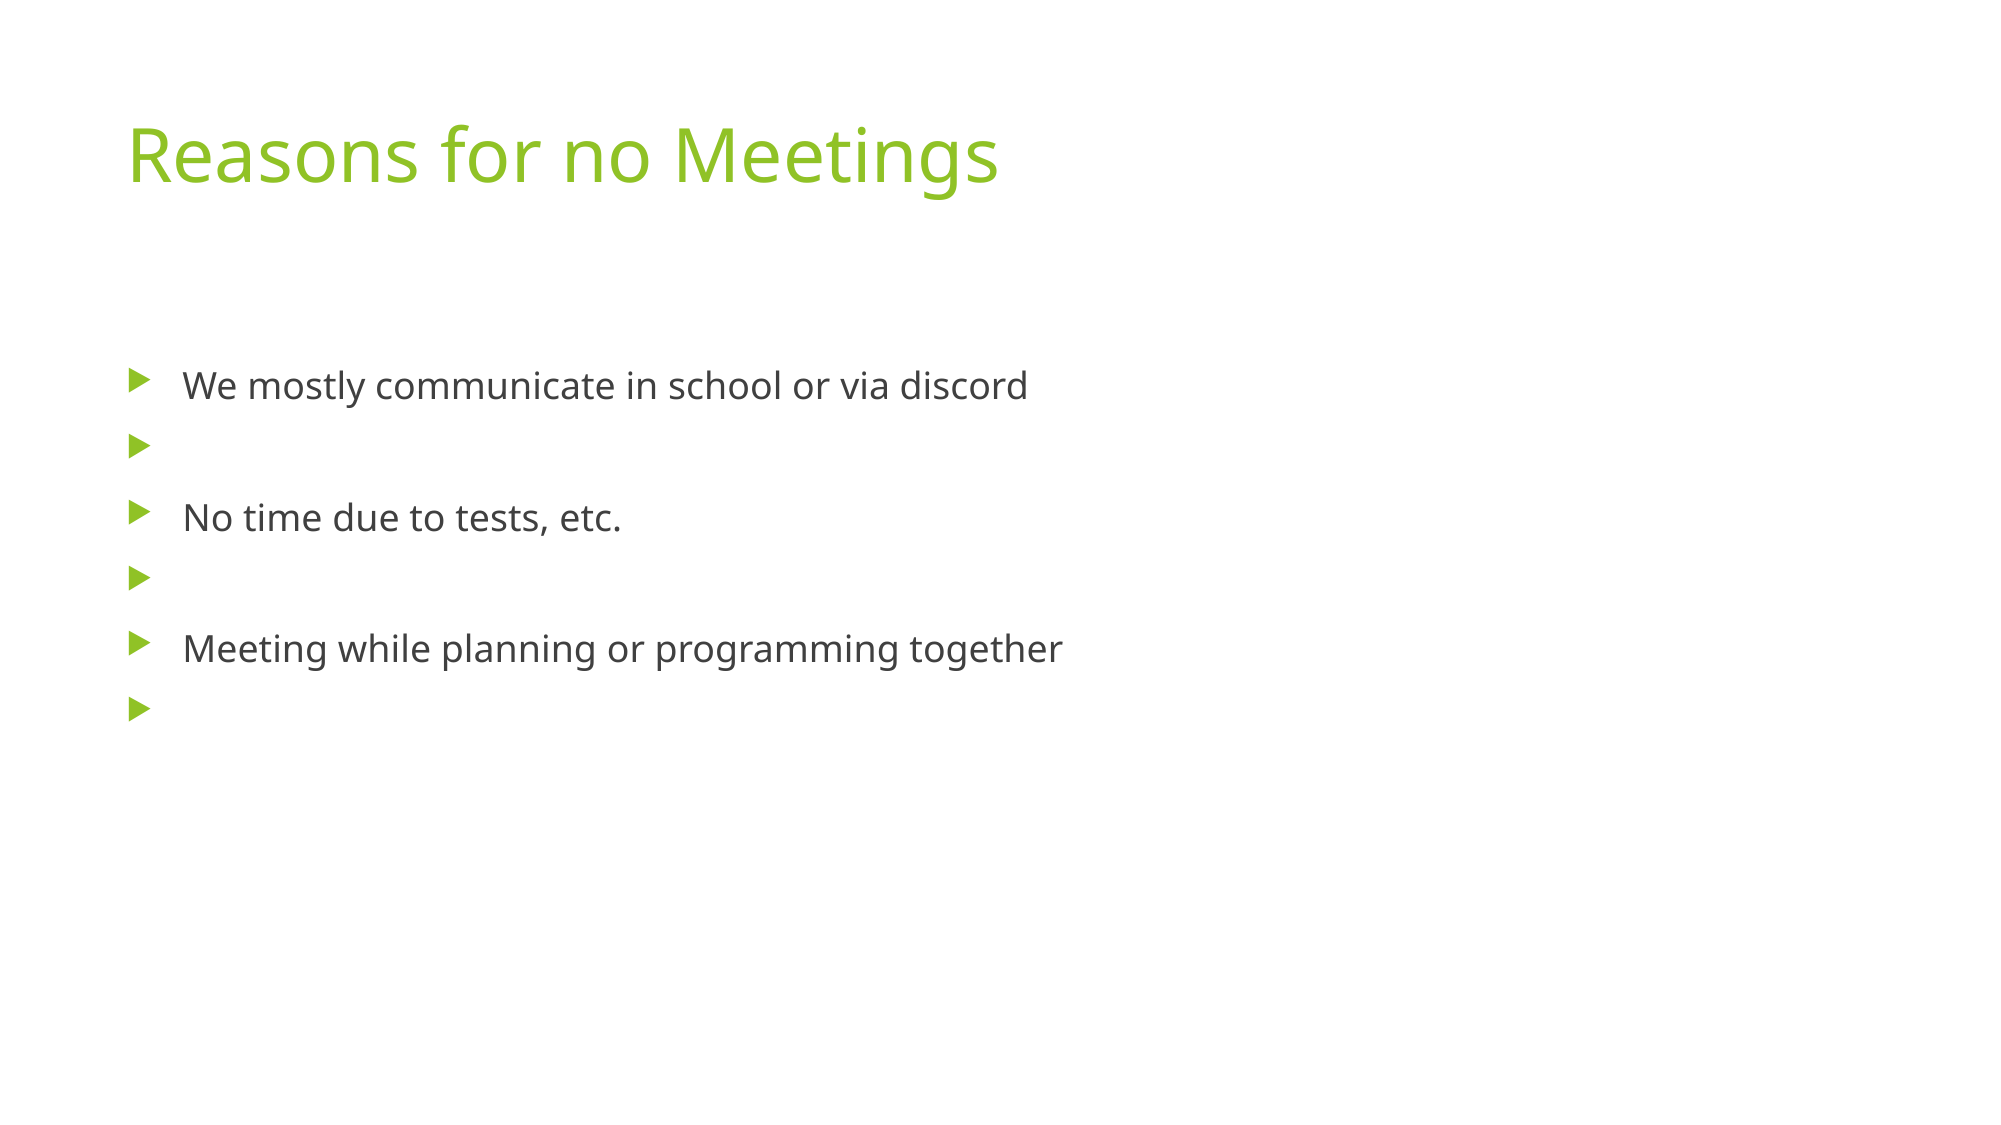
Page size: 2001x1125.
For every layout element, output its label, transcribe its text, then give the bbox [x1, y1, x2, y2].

list We mostly communicate in school or via discord No time due to tests, etc. Meeting while planning or programming together [111, 354, 1522, 992]
title Reasons for no Meetings [111, 99, 1522, 317]
